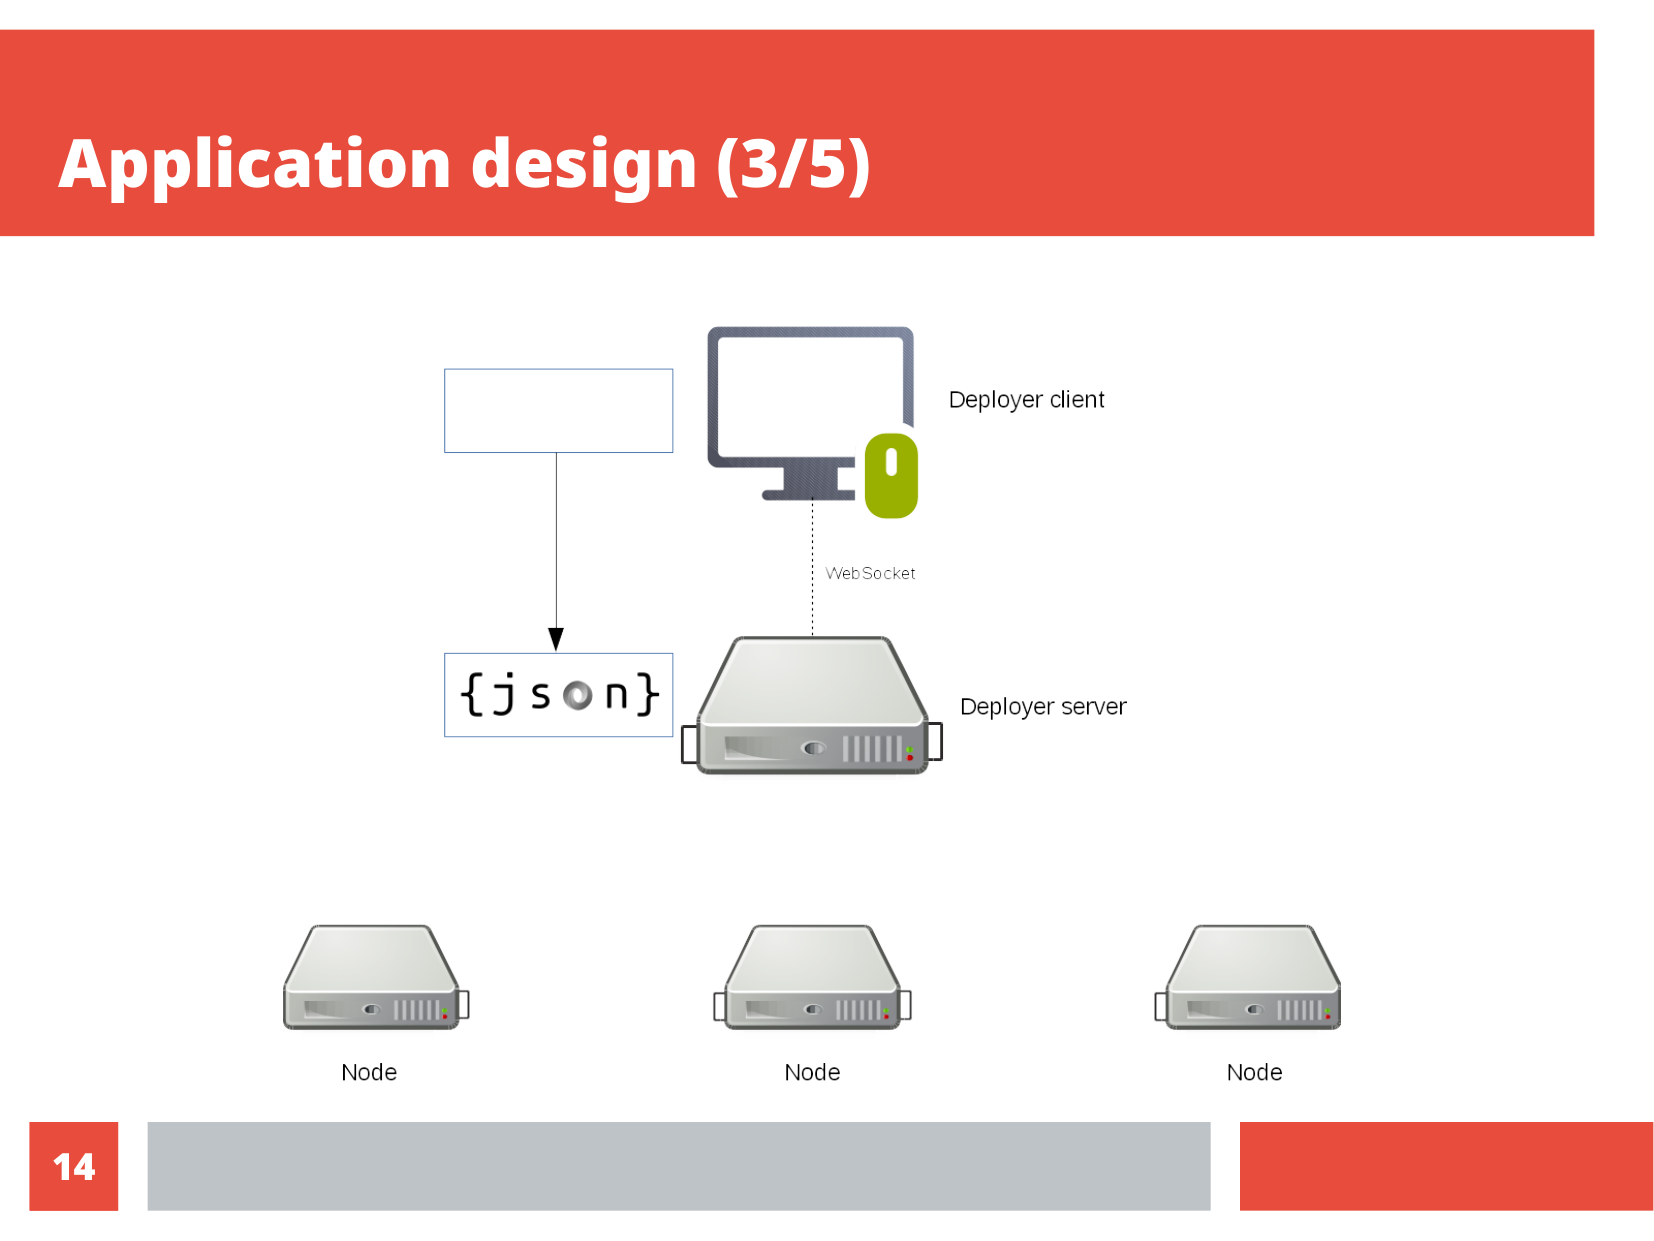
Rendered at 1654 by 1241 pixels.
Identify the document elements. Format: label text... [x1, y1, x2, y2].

title Application design (3/5) [59, 59, 1595, 207]
picture [283, 324, 1341, 1093]
